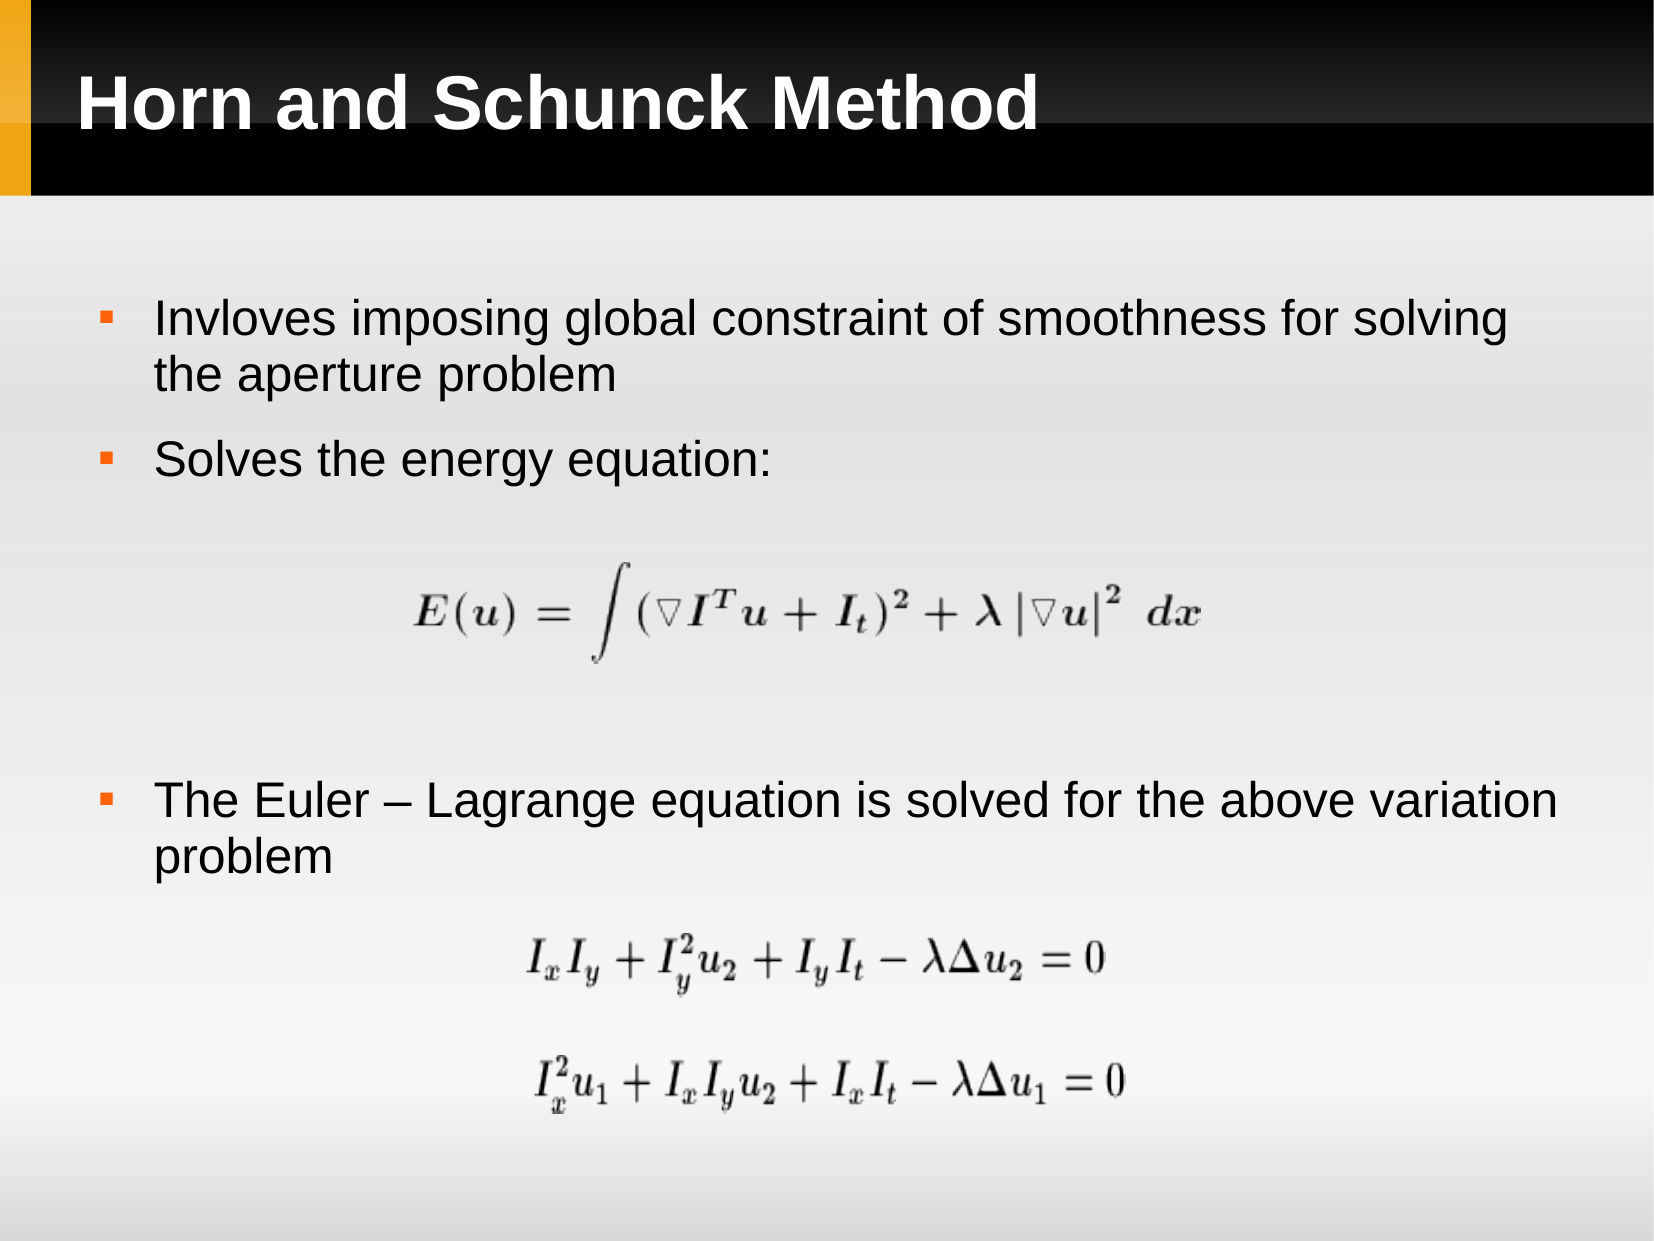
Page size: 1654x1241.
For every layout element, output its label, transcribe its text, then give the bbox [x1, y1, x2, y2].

list Invloves imposing global constraint of smoothness for solving the aperture problem Solves the energy equation: The Euler – Lagrange equation is solved for the above variation problem [82, 290, 1571, 1109]
title Horn and Schunck Method [76, 0, 1565, 208]
picture [0, 0, 1654, 1241]
